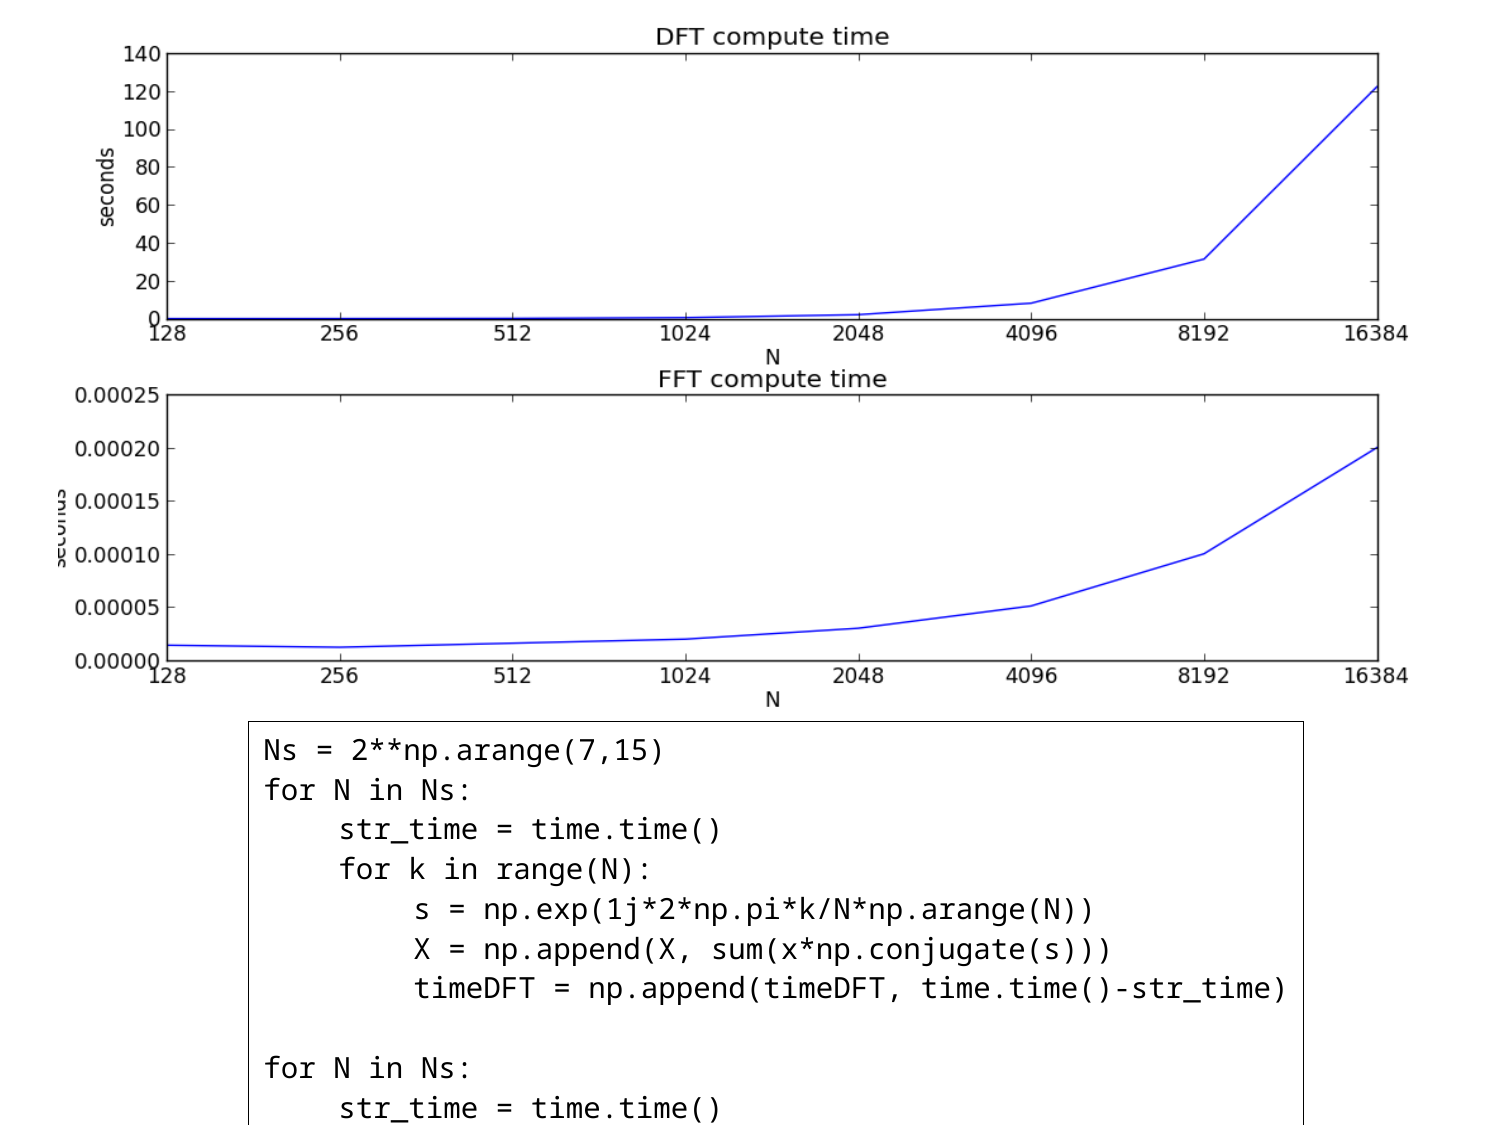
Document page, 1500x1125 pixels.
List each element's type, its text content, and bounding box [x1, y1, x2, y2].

text_box Ns = 2**np.arange(7,15) for N in Ns: str_time = time.time() for k in range(N): s = np.exp(1j*2*np.pi*k/N*np.arange(N)) X = np.append(X, sum(x*np.conjugate(s))) timeDFT = np.append(timeDFT, time.time()-str_time) for N in Ns: str_time = time.time() X = fft(x) timeFFT = np.append(timeFFT, time.time()-str_time) [248, 721, 1304, 1089]
picture [58, 15, 1413, 732]
